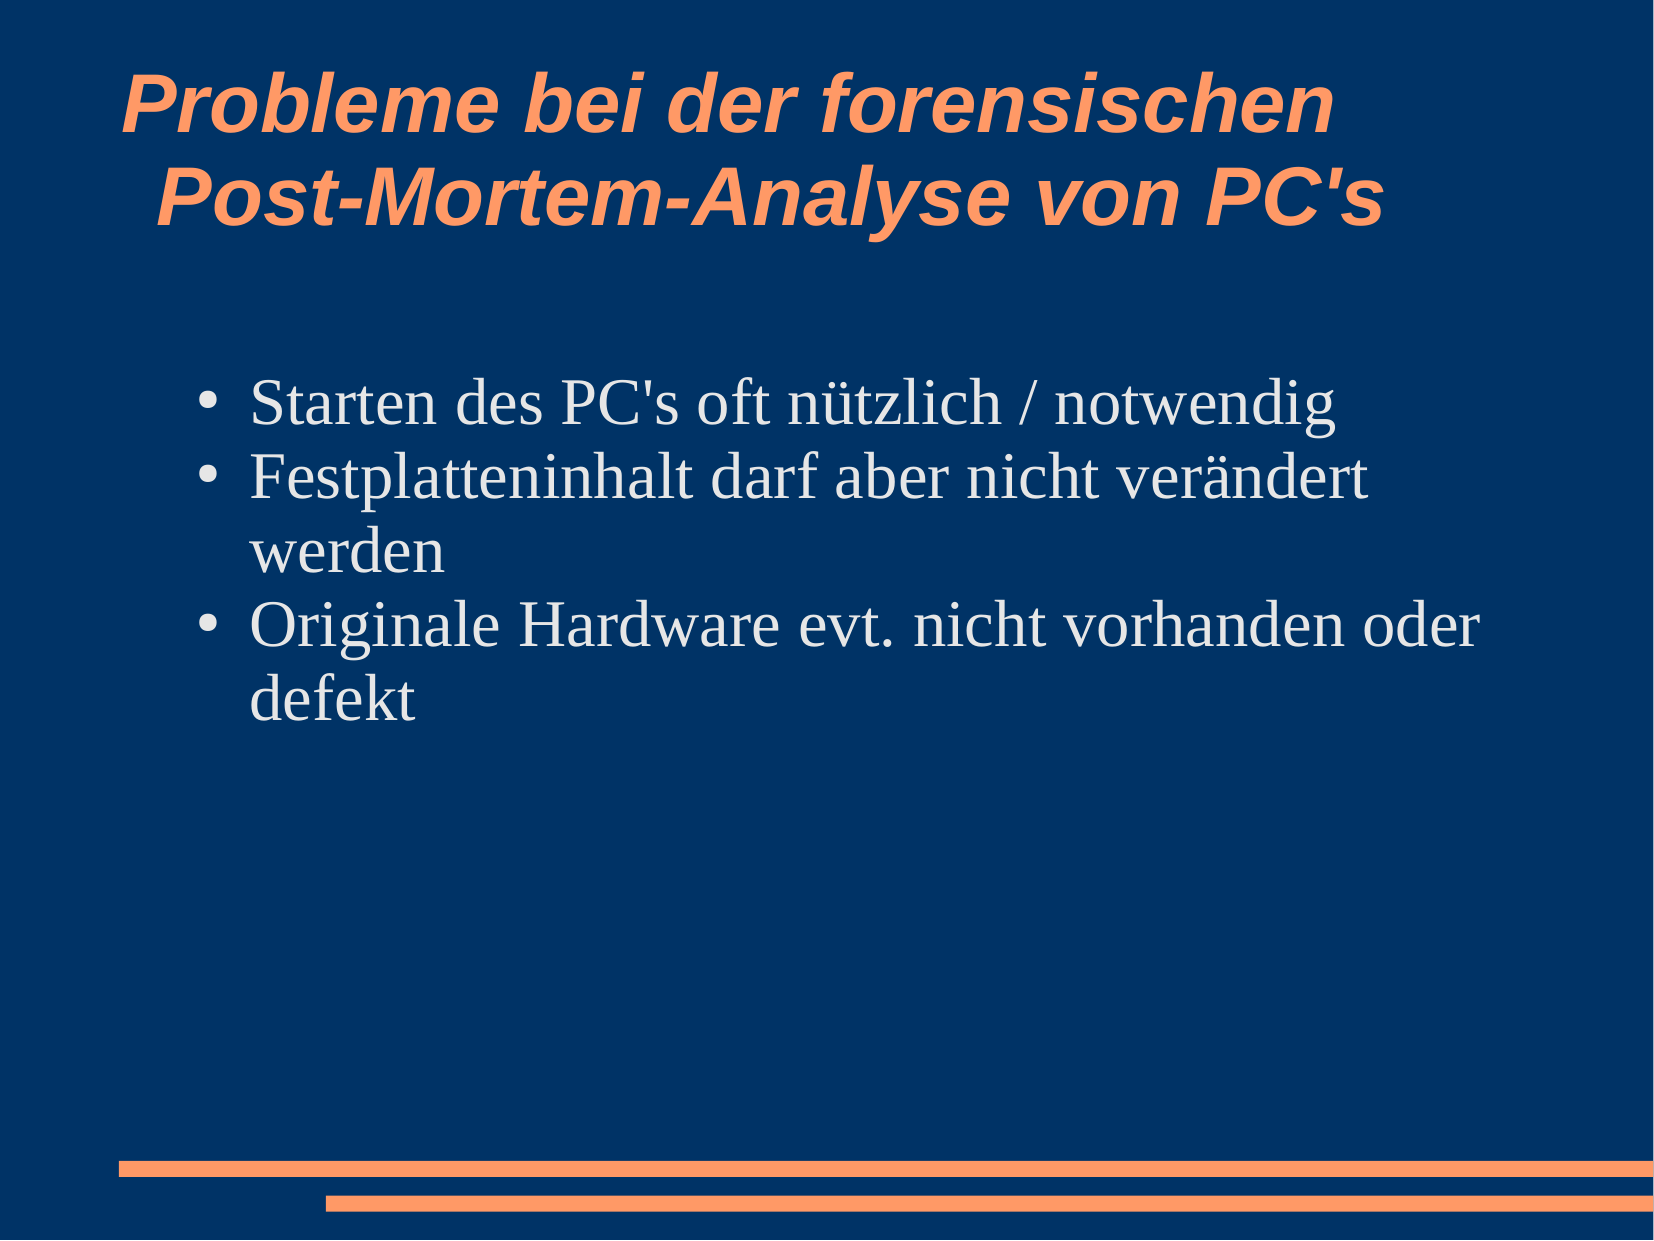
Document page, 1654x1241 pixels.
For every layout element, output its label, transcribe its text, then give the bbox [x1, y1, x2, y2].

title Probleme bei der forensischen Post-Mortem-Analyse von PC's [121, 46, 1534, 254]
list Starten des PC's oft nützlich / notwendig Festplatteninhalt darf aber nicht verändert werden Originale Hardware evt. nicht vorhanden oder defekt [178, 364, 1570, 1147]
